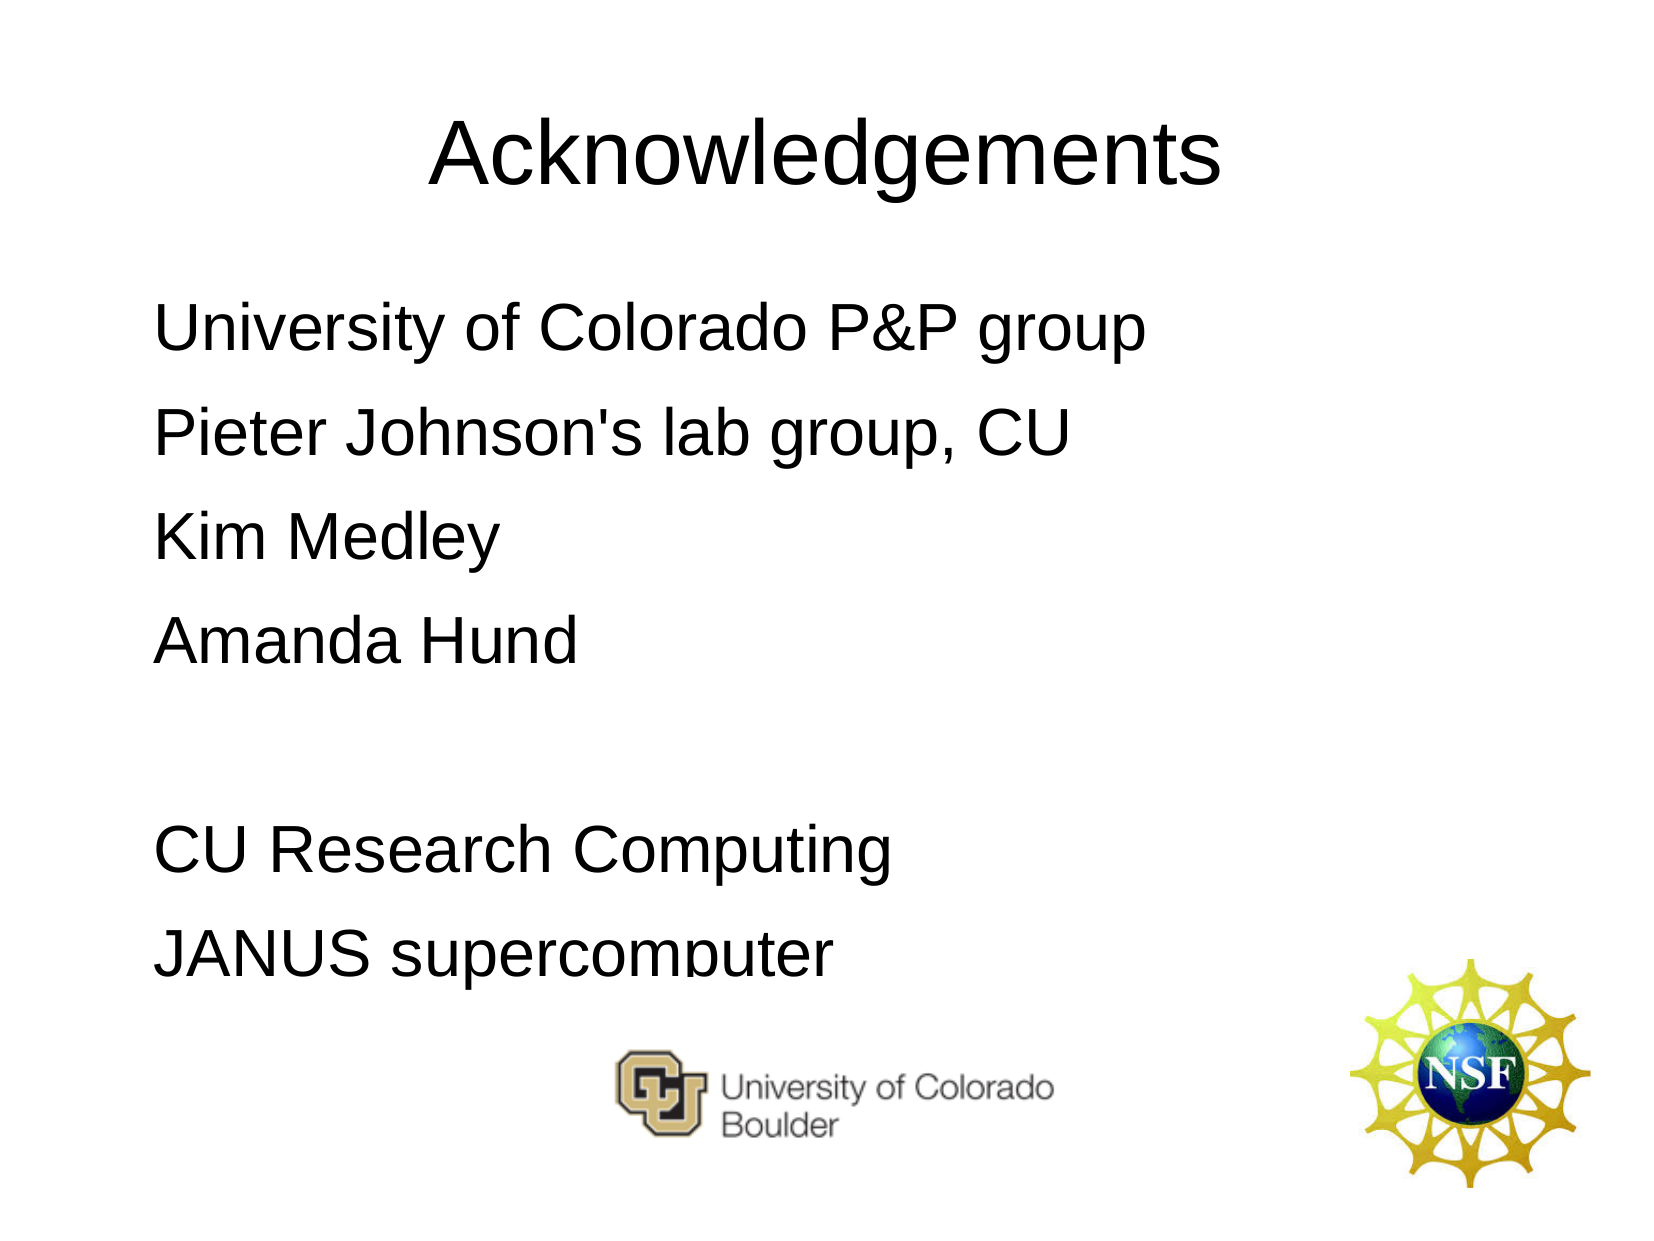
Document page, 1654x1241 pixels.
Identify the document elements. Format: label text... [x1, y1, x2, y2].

title Acknowledgements [82, 49, 1571, 257]
list University of Colorado P&P group Pieter Johnson's lab group, CU Kim Medley Amanda Hund CU Research Computing JANUS supercomputer [82, 290, 1571, 1010]
picture [580, 977, 1084, 1233]
picture [1350, 959, 1591, 1188]
